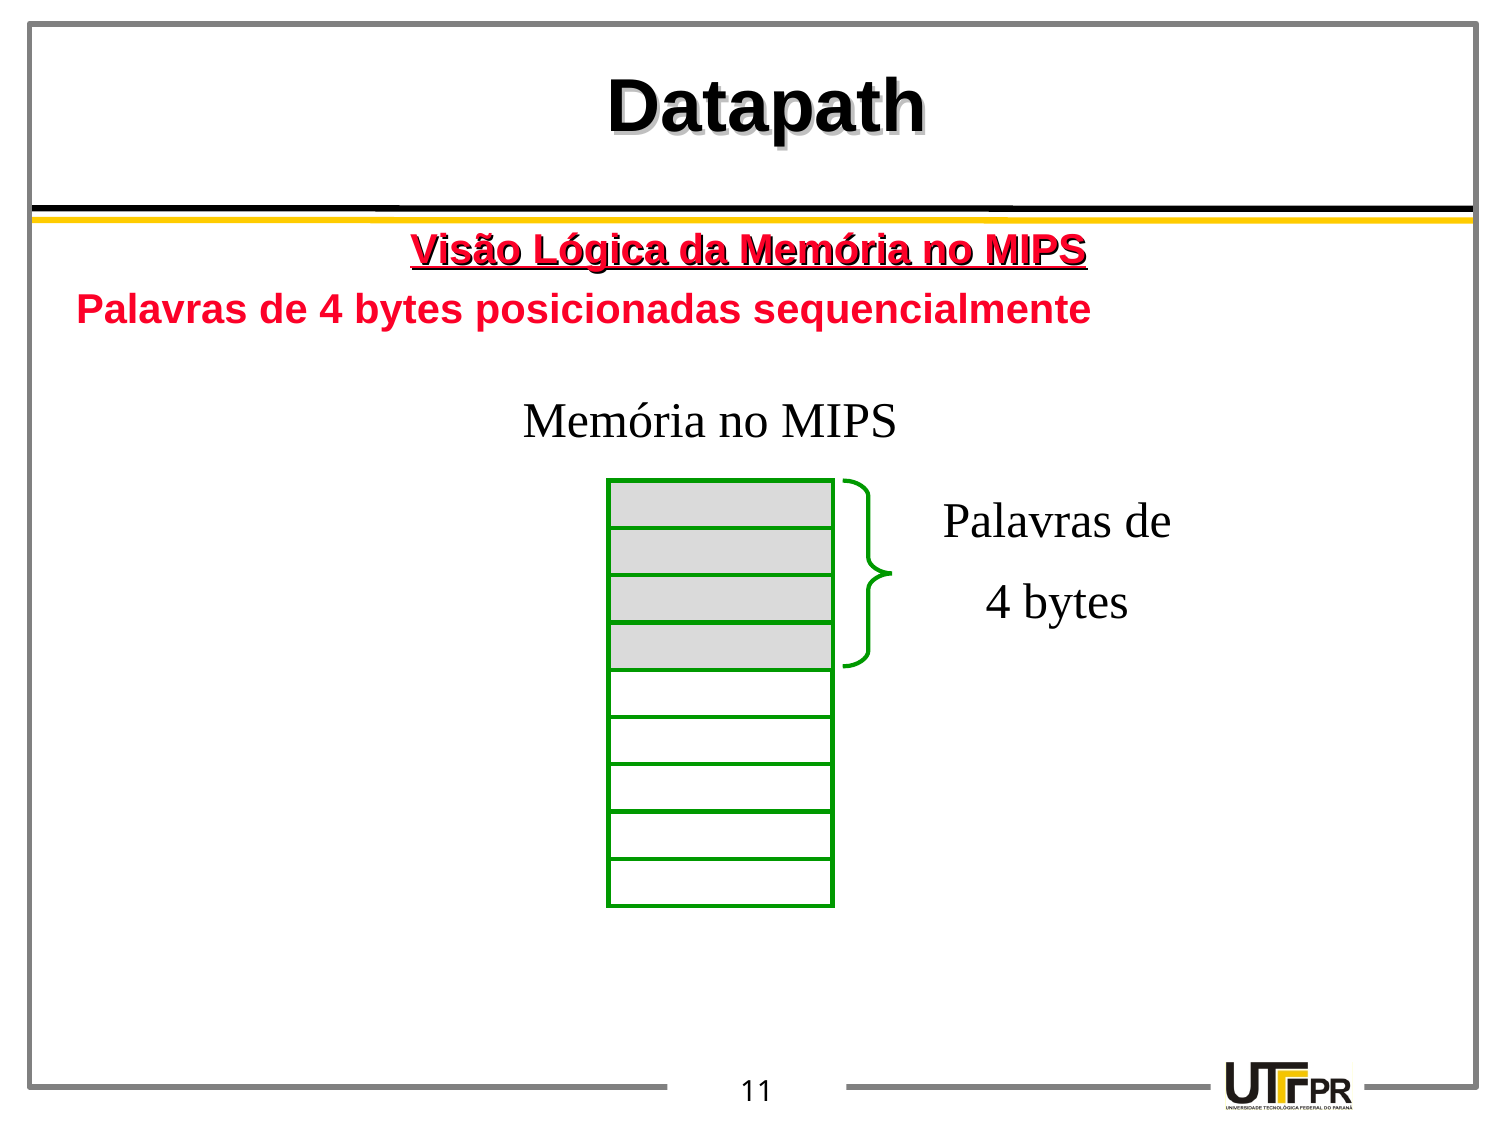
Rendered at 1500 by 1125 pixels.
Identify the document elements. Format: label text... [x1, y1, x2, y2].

title Datapath [29, 59, 1477, 207]
text_box [608, 480, 834, 670]
text_box Memória no MIPS [490, 379, 951, 455]
list Visão Lógica da Memória no MIPS Palavras de 4 bytes posicionadas sequencialmente [61, 220, 1436, 509]
text_box Palavras de 4 bytes [903, 479, 1211, 637]
picture [1225, 1062, 1353, 1110]
